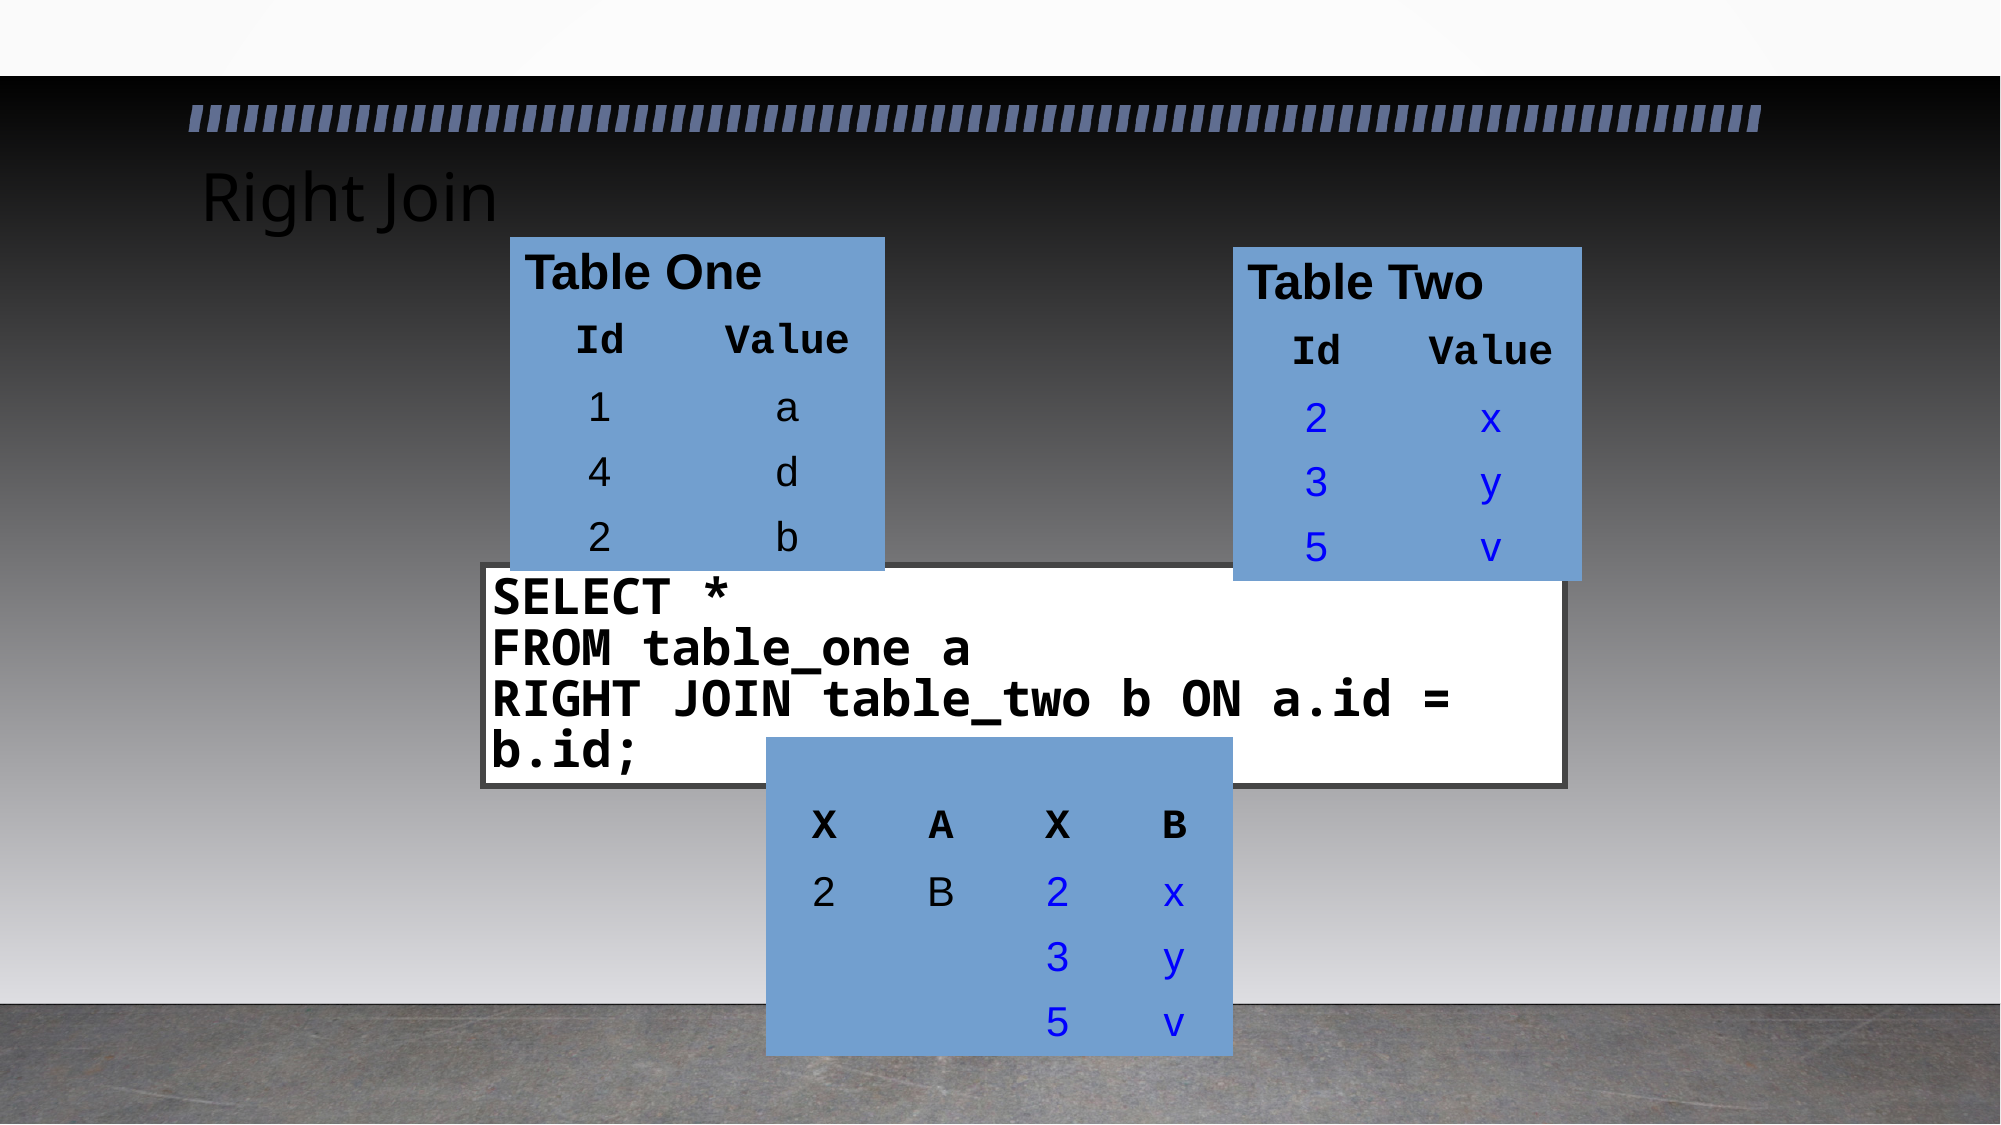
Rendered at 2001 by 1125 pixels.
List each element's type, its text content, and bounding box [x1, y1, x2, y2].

table_cell 3 [1233, 452, 1400, 517]
table_header Table Two [1233, 247, 1582, 322]
table_cell [766, 926, 883, 991]
table_cell X [766, 796, 883, 861]
text_box SELECT * FROM table_one a RIGHT JOIN table_two b ON a.id = b.id; [482, 565, 1565, 737]
table_cell Value [1400, 322, 1582, 387]
table_cell 2 [766, 861, 883, 926]
table_cell Value [690, 311, 885, 376]
table_cell 5 [999, 991, 1116, 1056]
table_cell 2 [1233, 387, 1400, 452]
table_cell a [690, 376, 885, 441]
table_cell y [1116, 926, 1233, 991]
table_cell v [1400, 517, 1582, 581]
table_cell Id [1233, 322, 1400, 387]
table_cell Id [510, 311, 690, 376]
table_cell [883, 926, 999, 991]
table_cell 2 [510, 506, 690, 571]
table_cell [766, 991, 883, 1056]
table_cell 4 [510, 441, 690, 506]
table_cell 5 [1233, 517, 1400, 581]
table_cell b [690, 506, 885, 571]
table_cell x [1116, 861, 1233, 926]
title Right Join [185, 156, 1761, 329]
table_cell X [999, 796, 1116, 861]
table_cell y [1400, 452, 1582, 517]
table_cell 1 [510, 376, 690, 441]
table_cell 3 [999, 926, 1116, 991]
table_cell [883, 991, 999, 1056]
table_cell B [1116, 796, 1233, 861]
table_cell x [1400, 387, 1582, 452]
table_cell d [690, 441, 885, 506]
table_header [766, 737, 1233, 796]
table_cell v [1116, 991, 1233, 1056]
table_cell 2 [999, 861, 1116, 926]
table_cell A [883, 796, 999, 861]
table_header Table One [510, 237, 885, 311]
table_cell B [883, 861, 999, 926]
